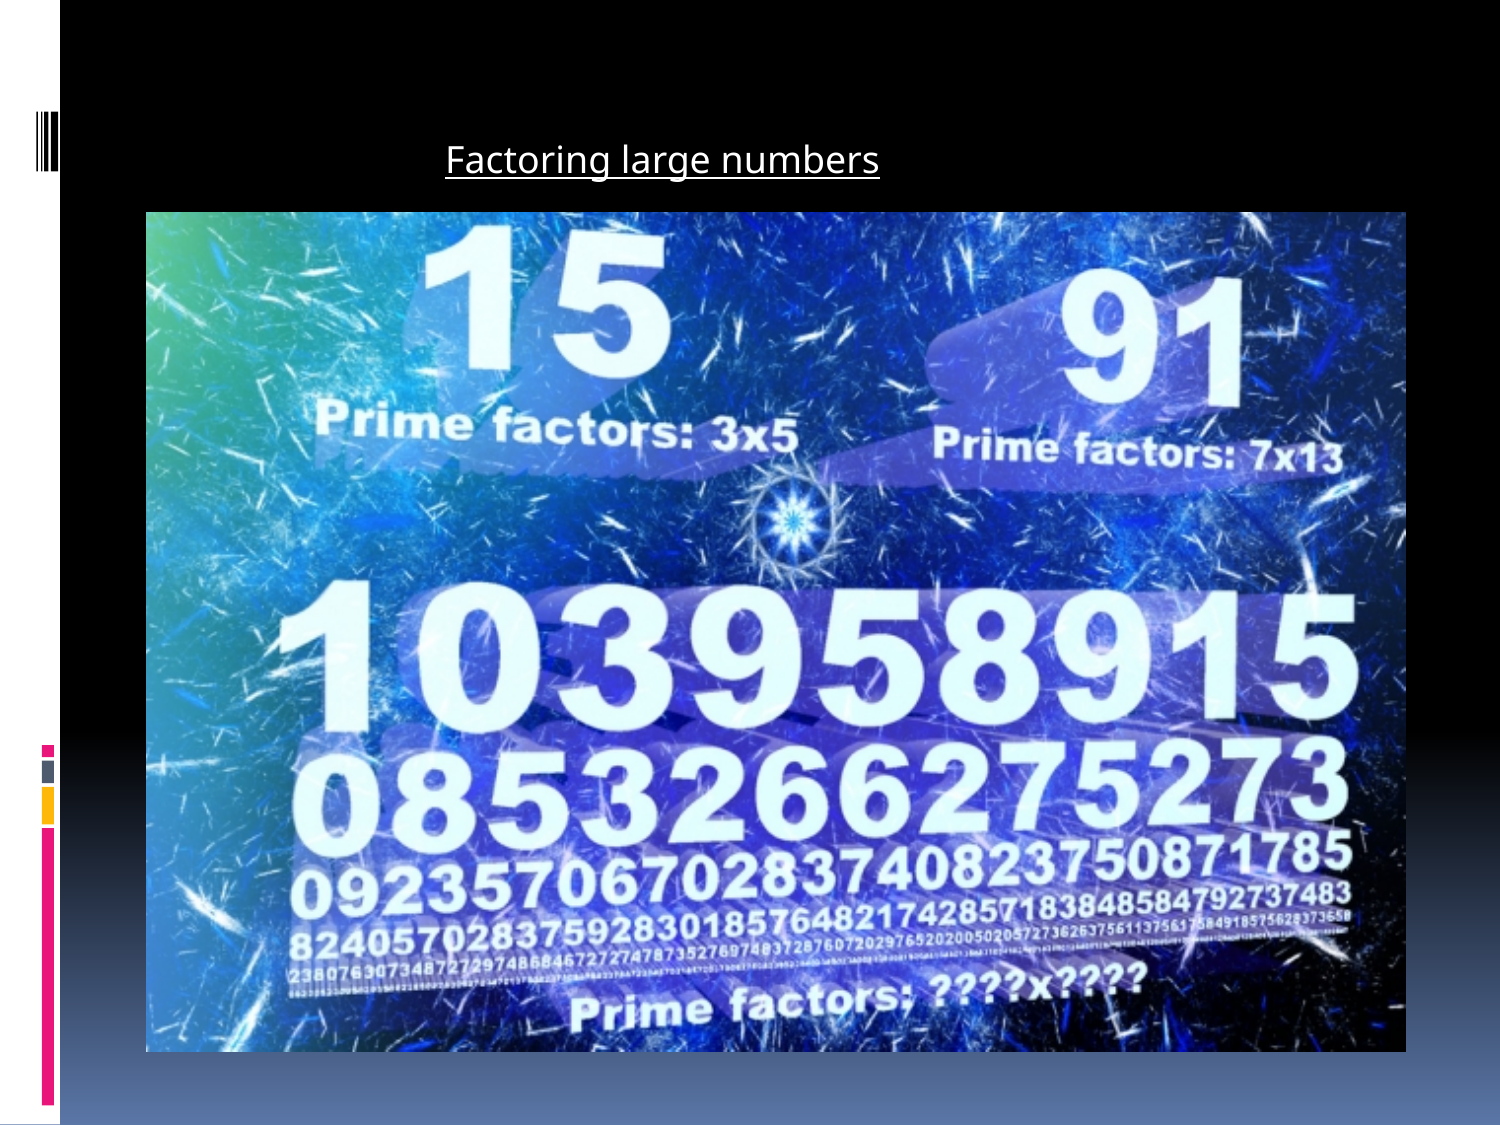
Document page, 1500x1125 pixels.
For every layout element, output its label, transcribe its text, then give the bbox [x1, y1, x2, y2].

title Factoring large numbers [150, 83, 1425, 234]
picture [146, 212, 1406, 1052]
